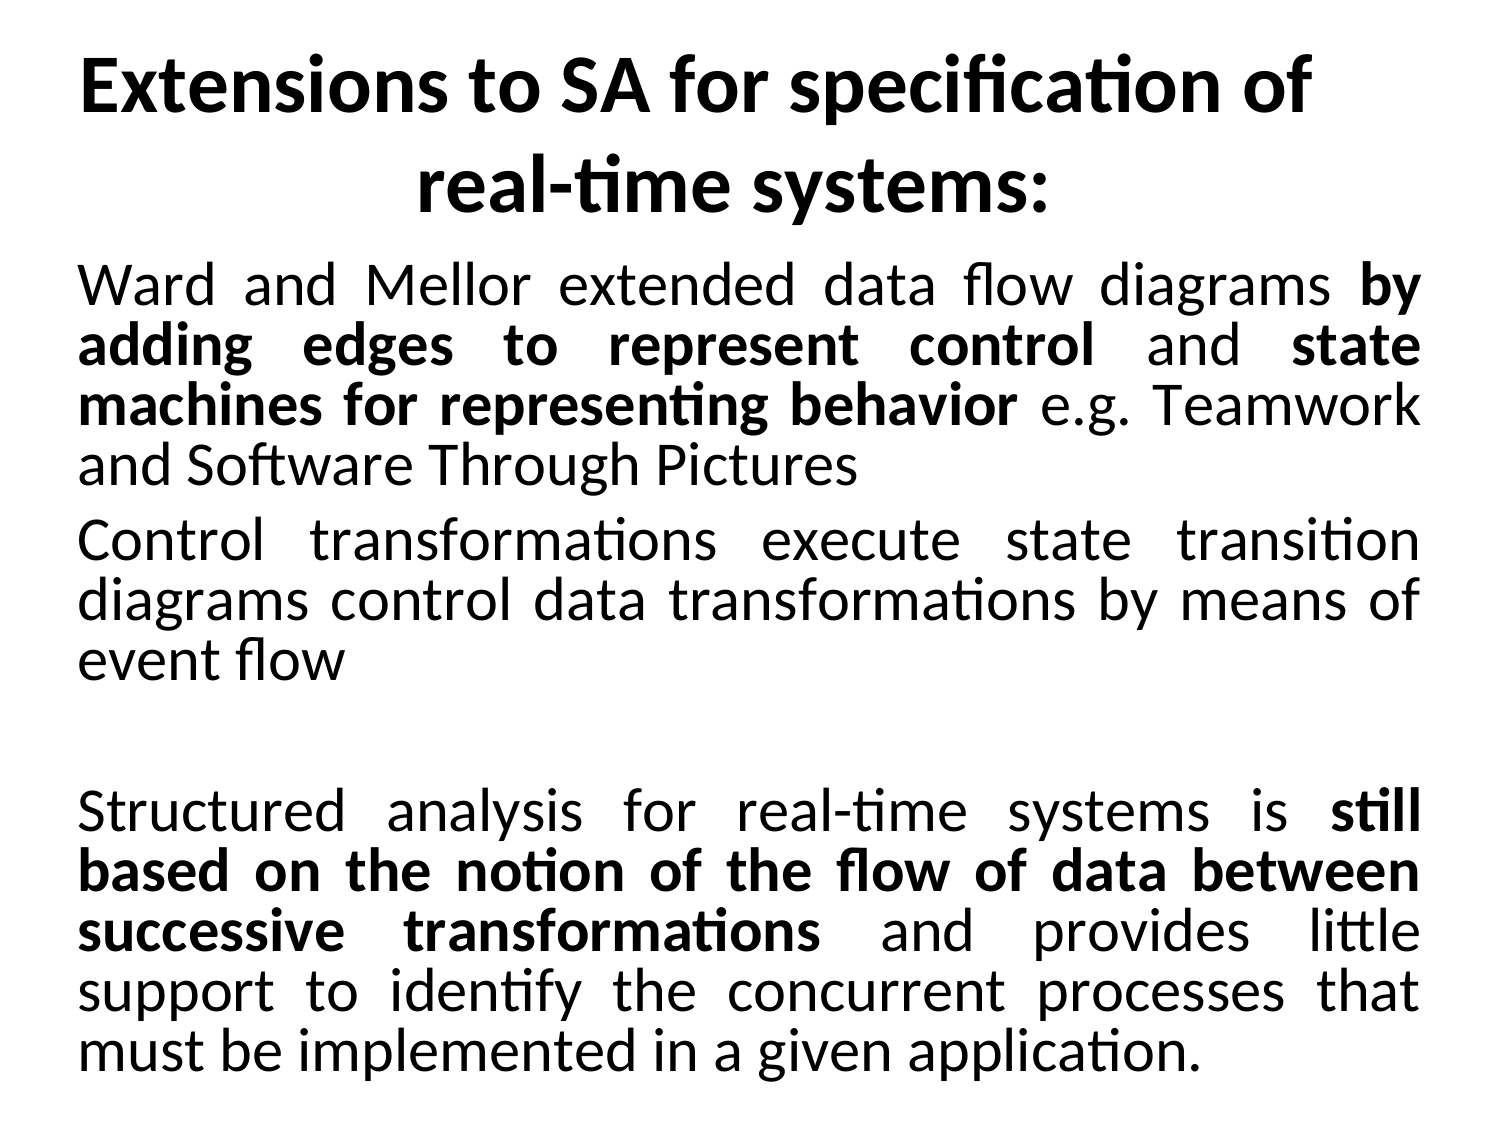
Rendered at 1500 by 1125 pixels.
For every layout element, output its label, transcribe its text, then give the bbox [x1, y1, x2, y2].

title Extensions to SA for specification of real-time systems: [0, 21, 1488, 238]
subtitle Ward and Mellor extended data flow diagrams by adding edges to represent control and state machines for representing behavior e.g. Teamwork and Software Through Pictures Control transformations execute state transition diagrams control data transformations by means of event flow Structured analysis for real-time systems is still based on the notion of the flow of data between successive transformations and provides little support to identify the concurrent processes that must be implemented in a given application. [62, 249, 1438, 1125]
